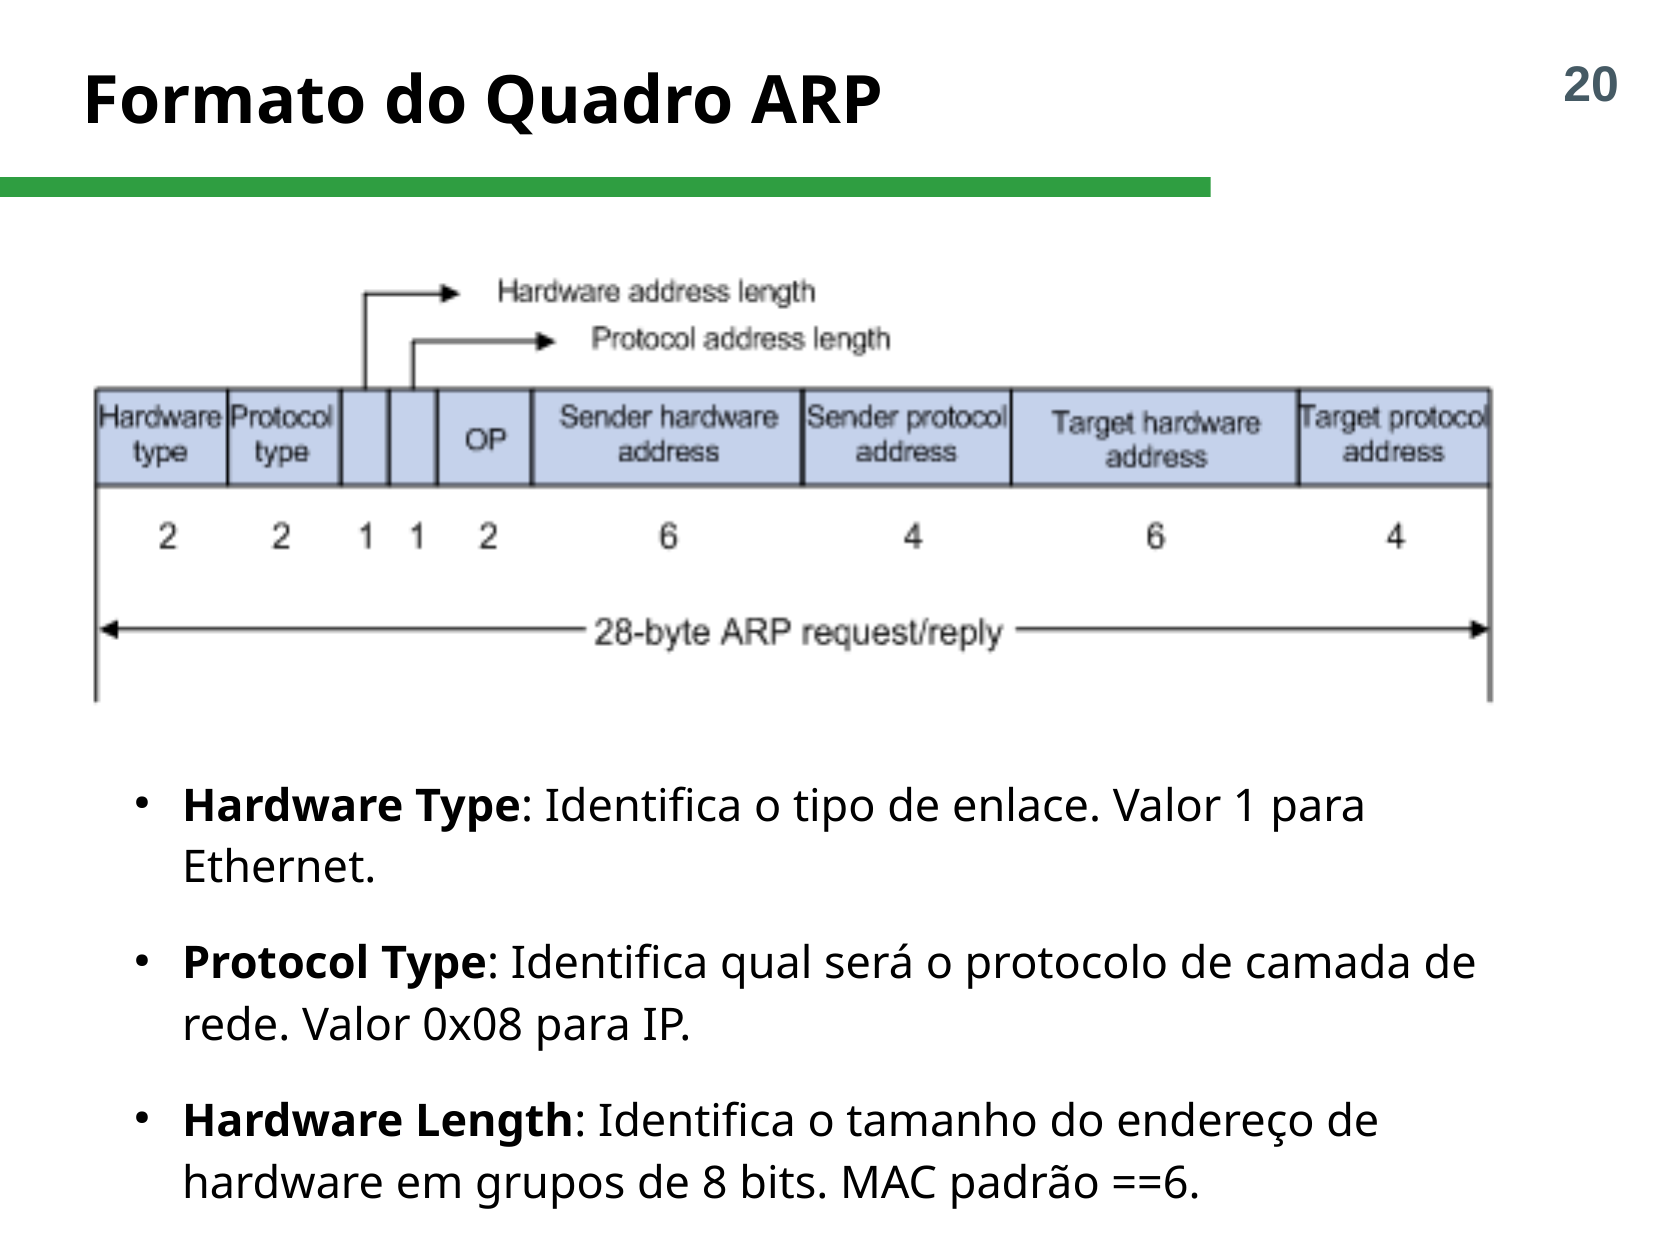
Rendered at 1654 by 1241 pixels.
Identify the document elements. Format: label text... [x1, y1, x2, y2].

picture [89, 267, 1506, 709]
list Hardware Type: Identifica o tipo de enlace. Valor 1 para Ethernet. Protocol Type: Identifica qual será o protocolo de camada de rede. Valor 0x08 para IP. Hardware Length: Identifica o tamanho do endereço de hardware em grupos de 8 bits. MAC padrão ==6. [118, 773, 1536, 1215]
title Formato do Quadro ARP [82, 0, 1152, 202]
